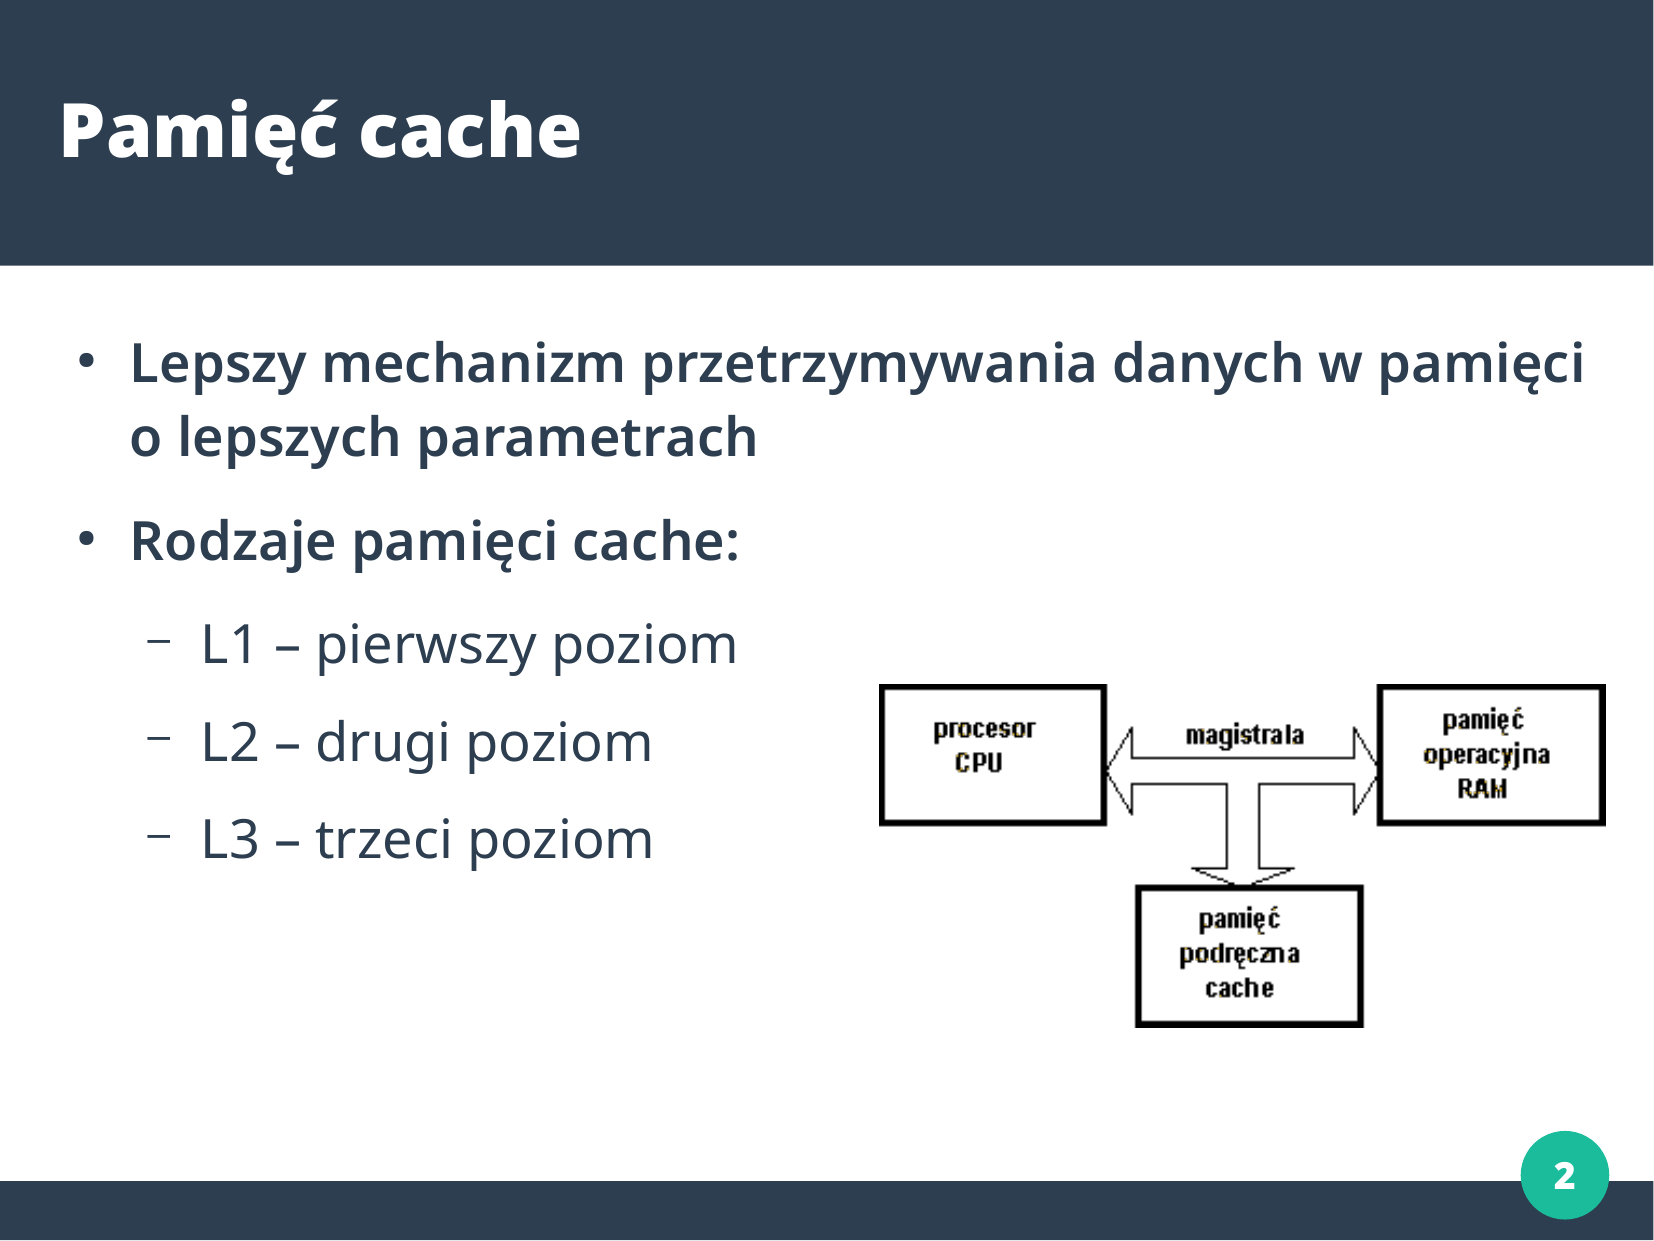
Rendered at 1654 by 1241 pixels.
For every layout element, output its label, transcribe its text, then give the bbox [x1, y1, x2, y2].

list Lepszy mechanizm przetrzymywania danych w pamięci o lepszych parametrach Rodzaje pamięci cache: L1 – pierwszy poziom L2 – drugi poziom L3 – trzeci poziom [59, 324, 1595, 1152]
picture [879, 684, 1606, 1028]
title Pamięć cache [59, 49, 1595, 207]
